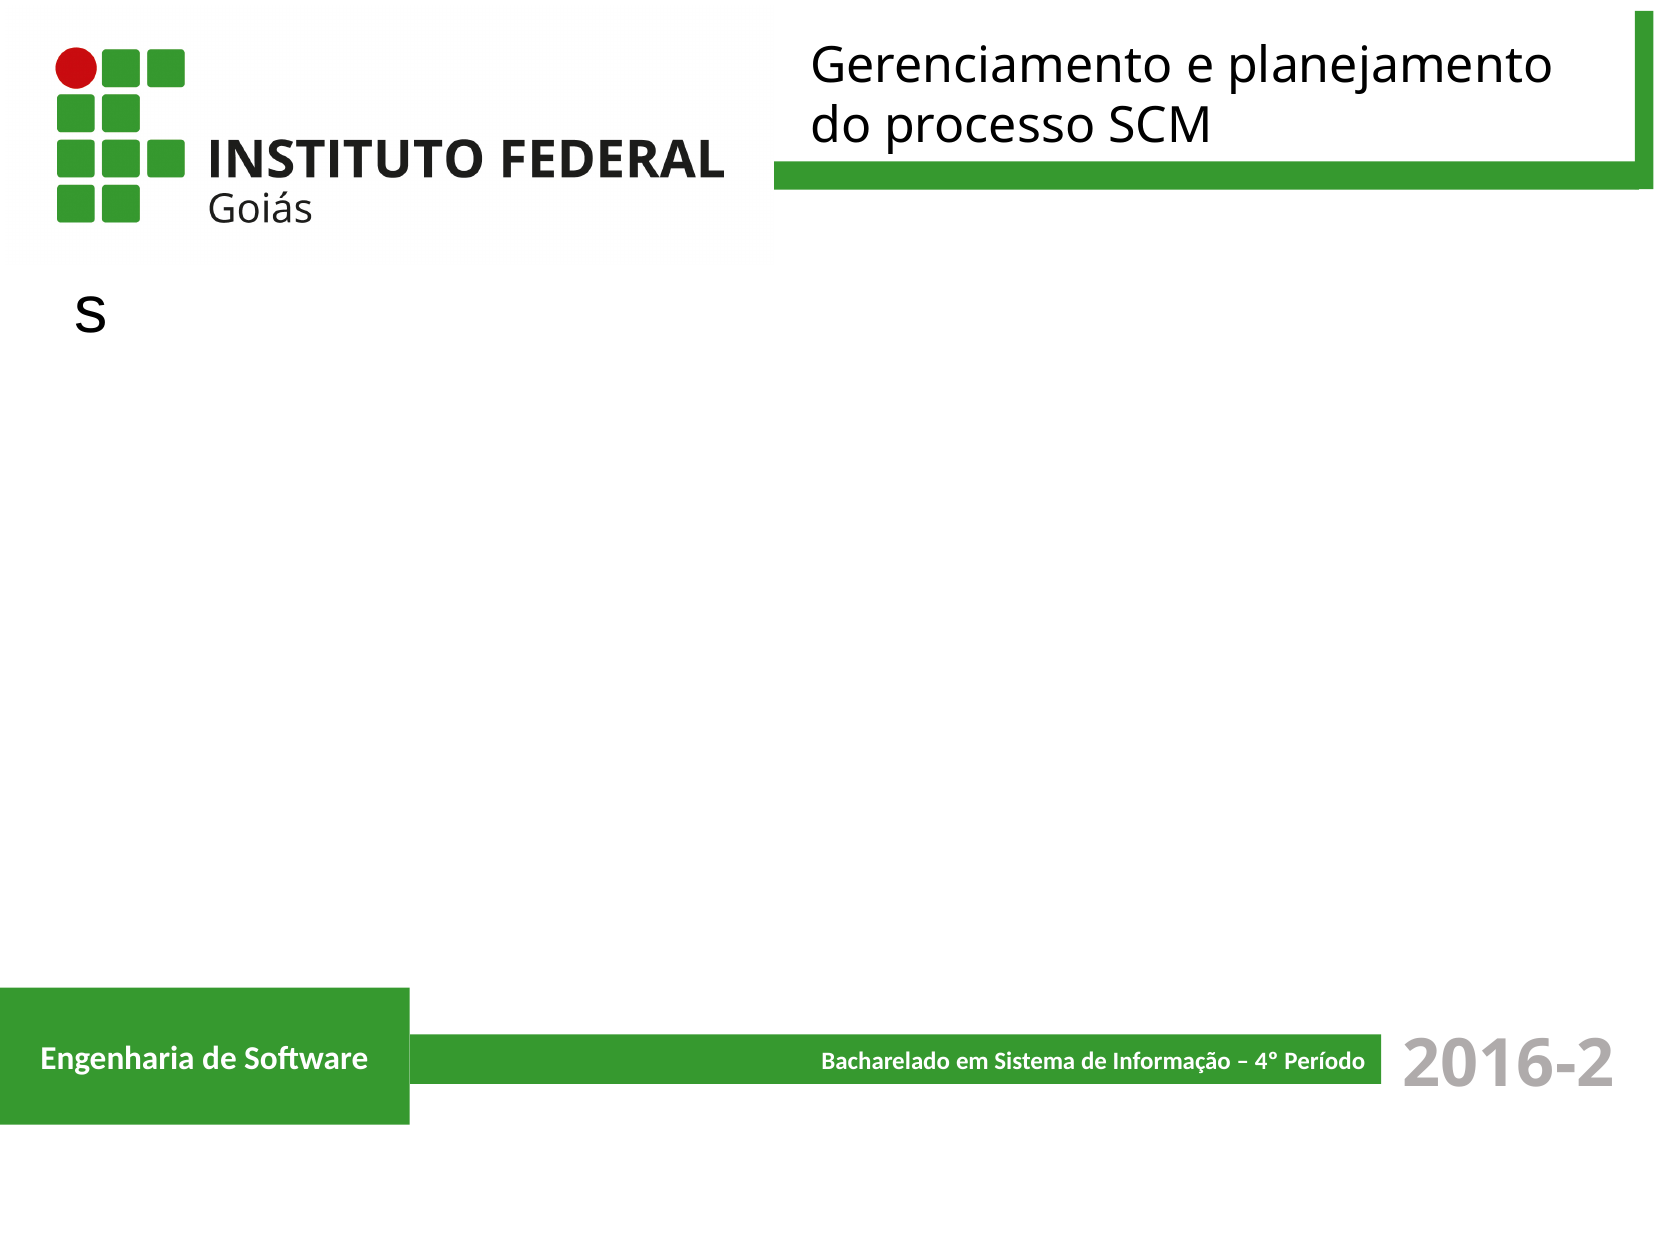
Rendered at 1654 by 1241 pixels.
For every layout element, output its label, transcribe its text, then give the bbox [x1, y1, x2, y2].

text_box s [59, 264, 1615, 940]
text_box 2016-2 [1387, 1012, 1654, 1118]
text_box [774, 10, 1654, 190]
text_box Bacharelado em Sistema de Informação – 4º Período [410, 1034, 1382, 1084]
text_box Engenharia de Software [0, 987, 410, 1125]
text_box Gerenciamento e planejamento do processo SCM [818, 25, 1569, 120]
picture [5, 5, 774, 265]
